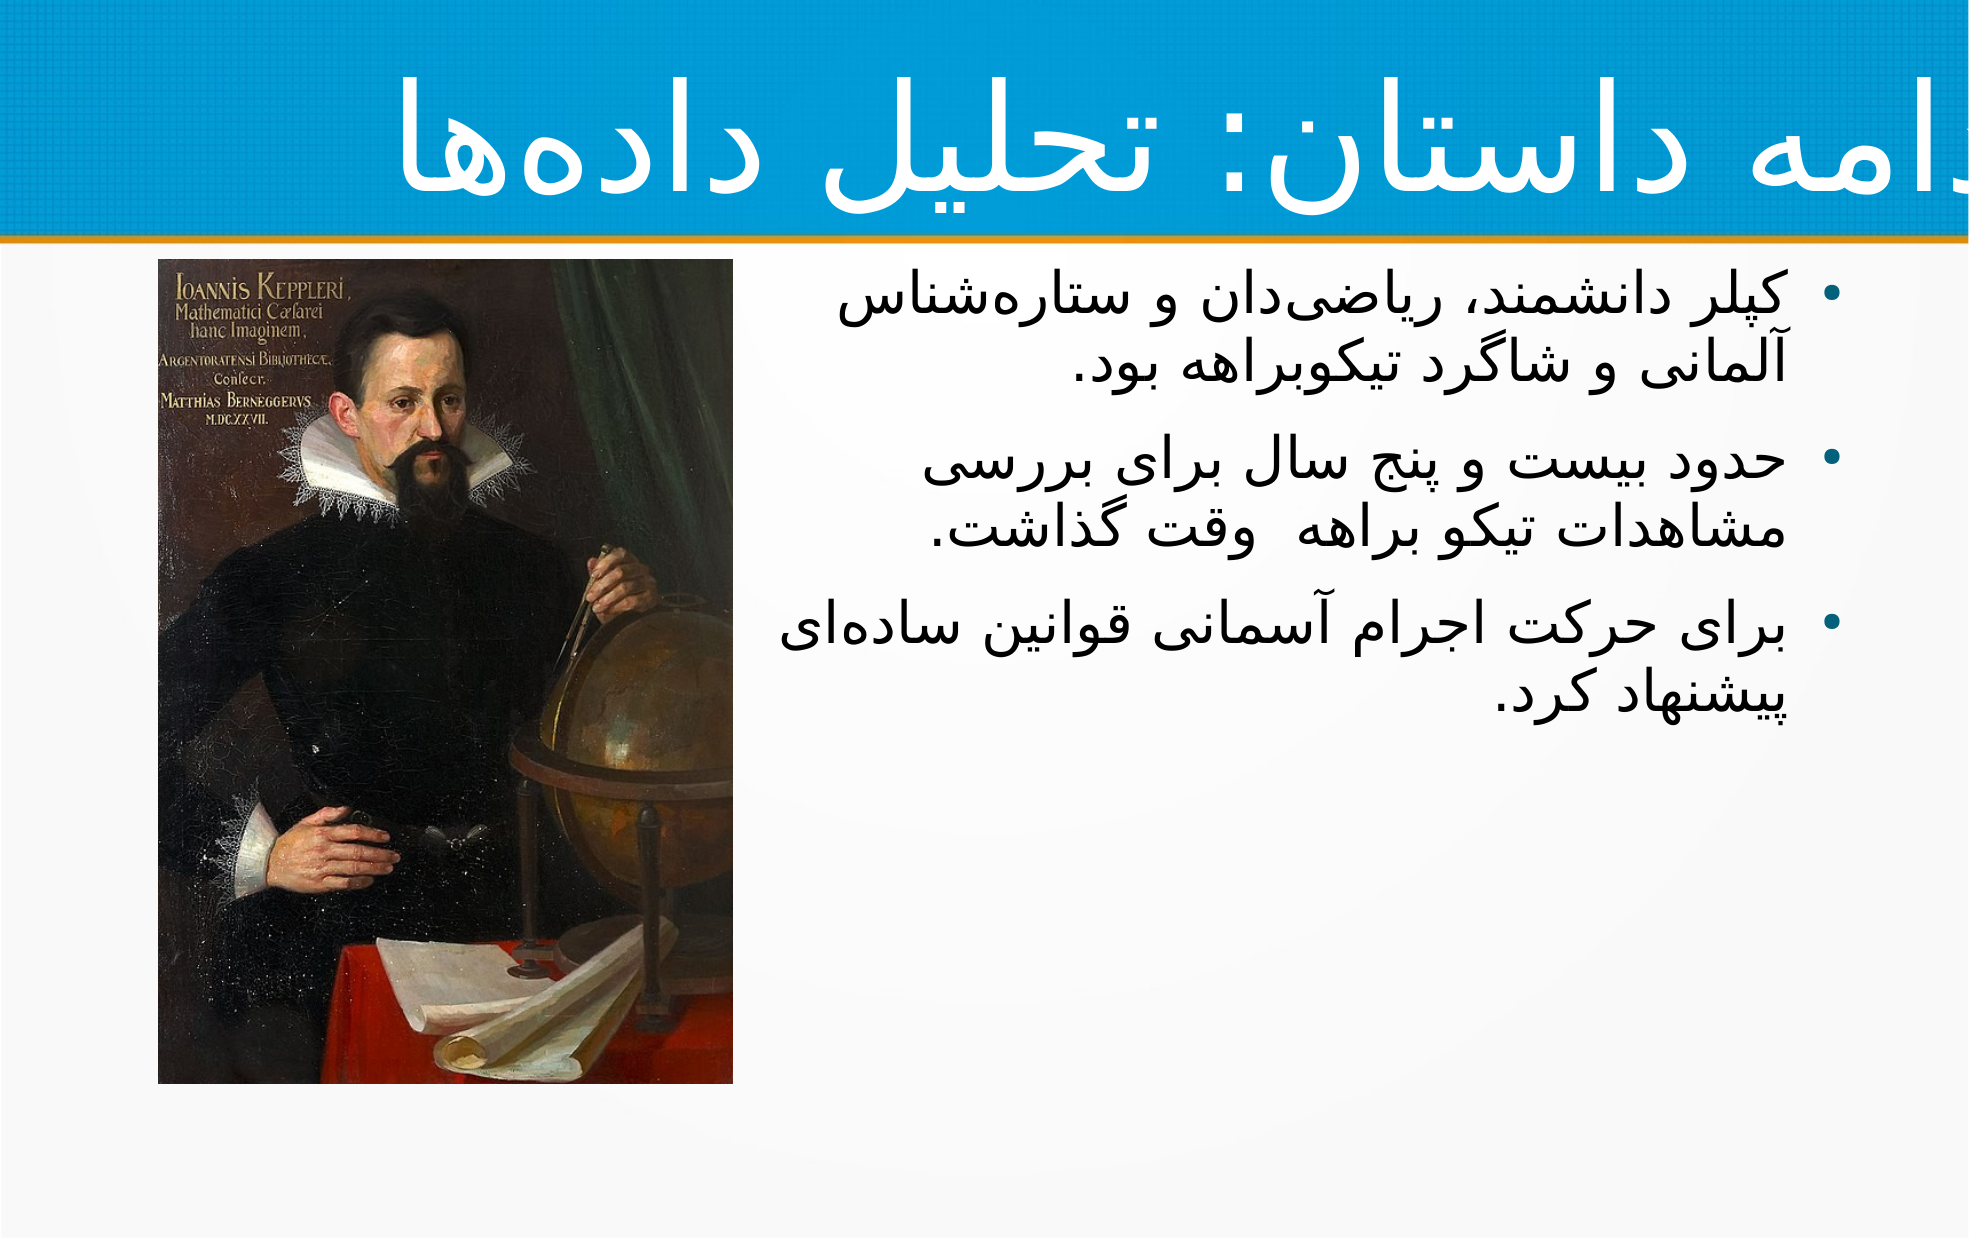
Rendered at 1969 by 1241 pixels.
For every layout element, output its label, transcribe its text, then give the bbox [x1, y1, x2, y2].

title ادامه داستان: تحلیل داده‌ها [389, 19, 1969, 227]
picture [0, 233, 1969, 1241]
list کپلر دانشمند، ریاضی‌دان و ستاره‌شناس آلمانی و شاگرد تیکوبراهه بود. حدود بیست و پنج سال برای بررسی مشاهدات تیکو براهه وقت گذاشت. برای حرکت اجرام آسمانی قوانین ساده‌ای پیشنهاد کرد. [755, 259, 1861, 1205]
